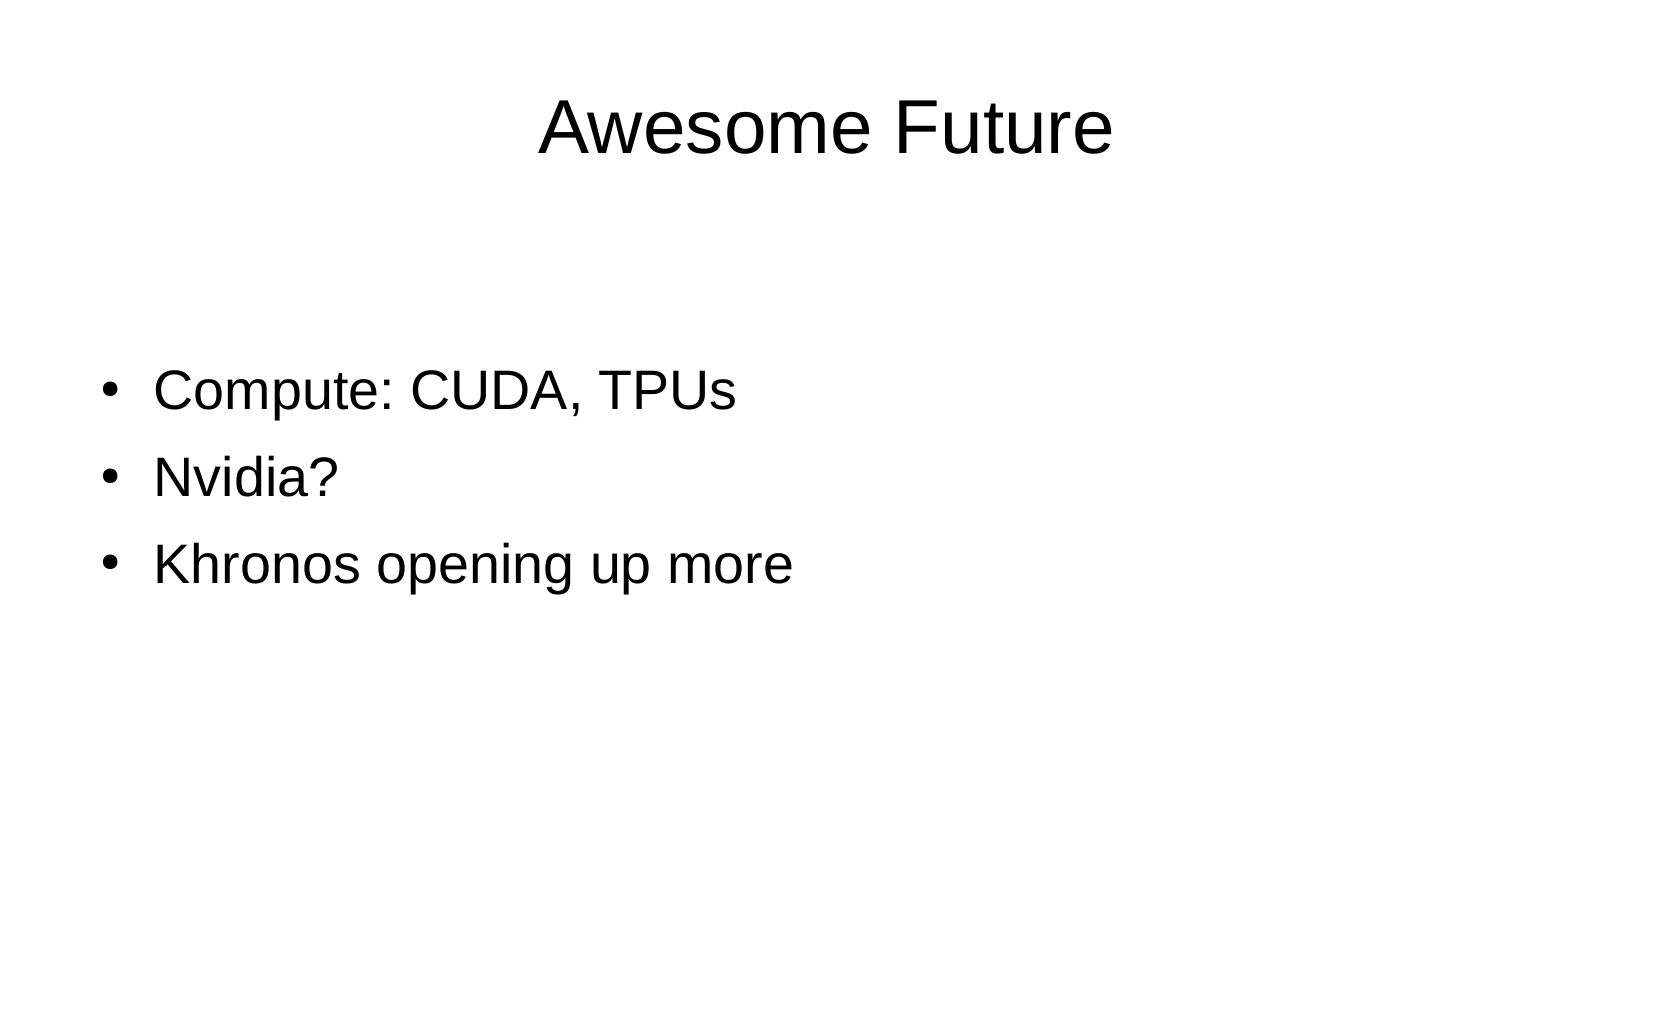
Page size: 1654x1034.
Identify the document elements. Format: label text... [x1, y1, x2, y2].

title Awesome Future [82, 41, 1571, 214]
list Compute: CUDA, TPUs Nvidia? Khronos opening up more [82, 359, 1571, 851]
